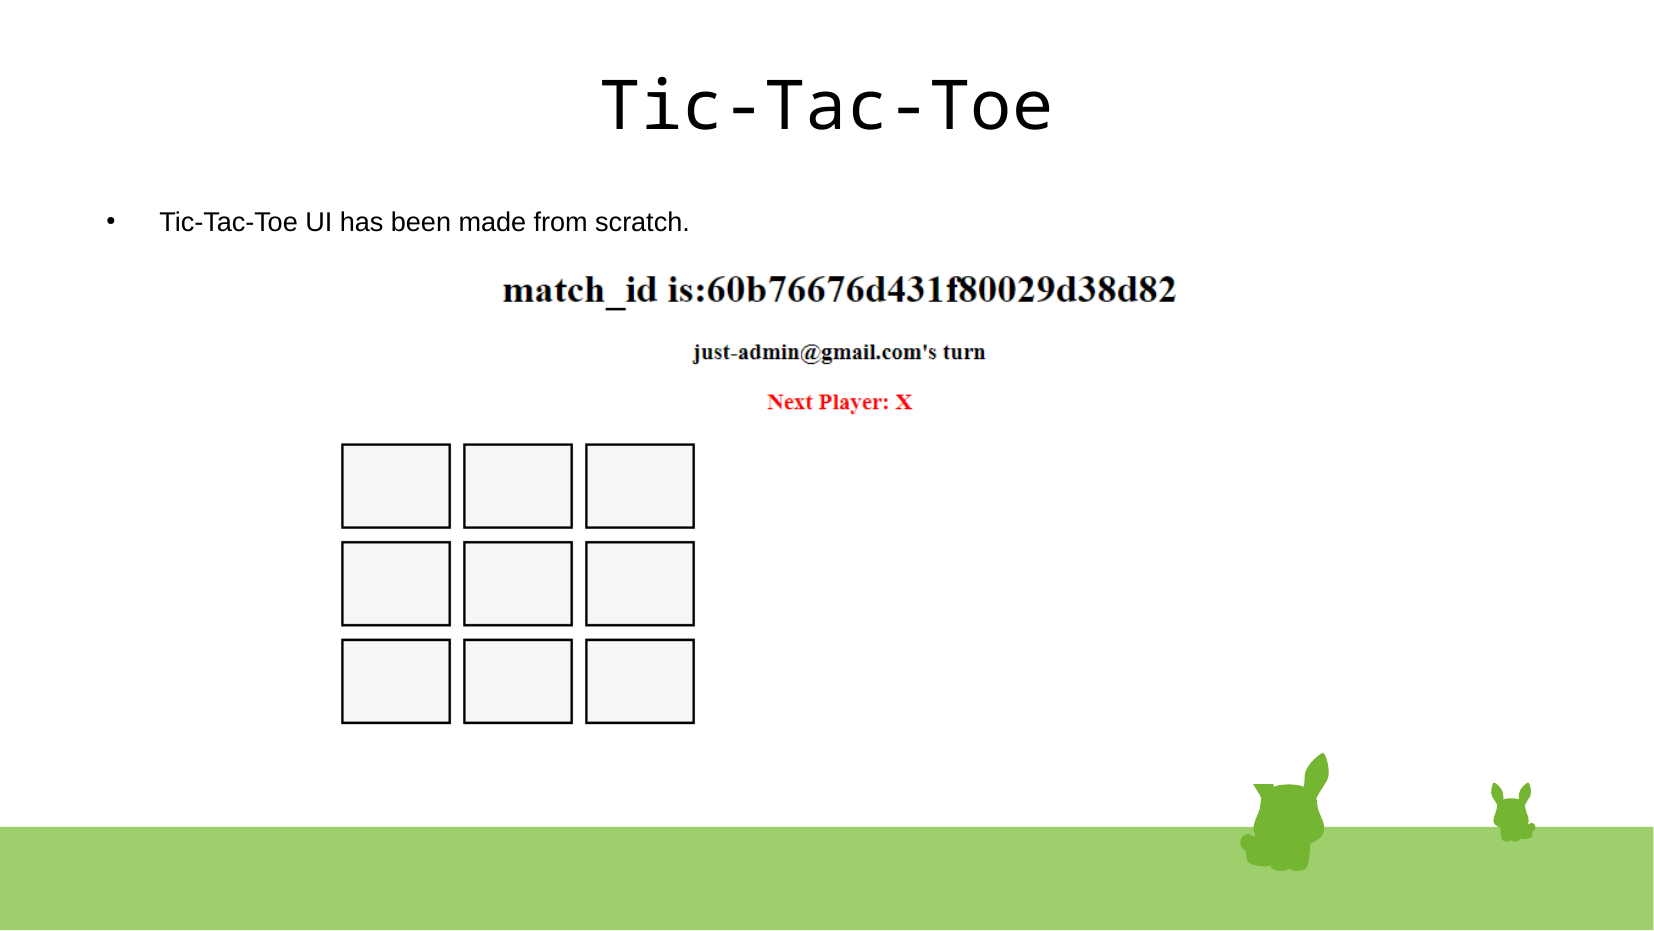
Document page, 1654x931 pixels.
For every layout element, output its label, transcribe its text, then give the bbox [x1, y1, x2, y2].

list Tic-Tac-Toe UI has been made from scratch. [88, 206, 1565, 739]
title Tic-Tac-Toe [88, 29, 1565, 178]
picture [312, 247, 1283, 784]
